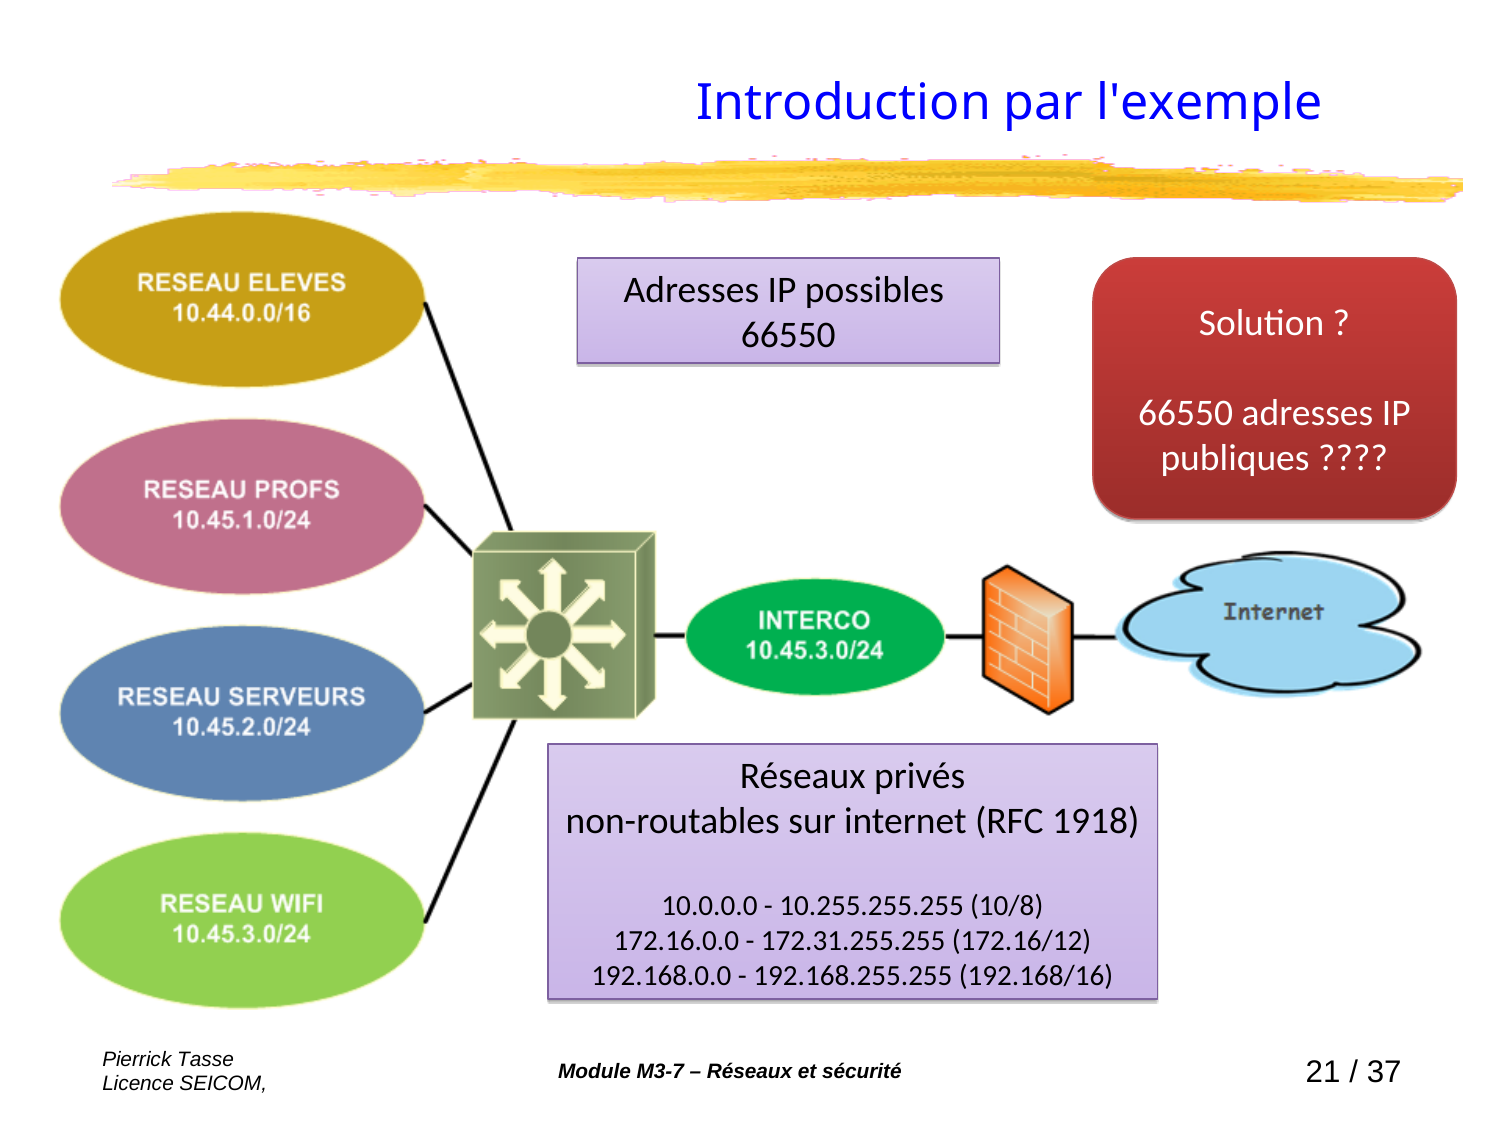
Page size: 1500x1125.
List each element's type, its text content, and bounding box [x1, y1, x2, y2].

text_box Solution ? 66550 adresses IP publiques ???? [1092, 257, 1457, 519]
picture [58, 149, 1463, 1010]
text_box Adresses IP possibles 66550 [577, 258, 999, 363]
text_box Réseaux privés non-routables sur internet (RFC 1918) 10.0.0.0 - 10.255.255.255 (10/8) 172.16.0.0 - 172.31.255.255 (172.16/12) 192.168.0.0 - 192.168.255.255 (192.168/16) [548, 744, 1157, 999]
title Introduction par l'exemple [62, 37, 1338, 138]
